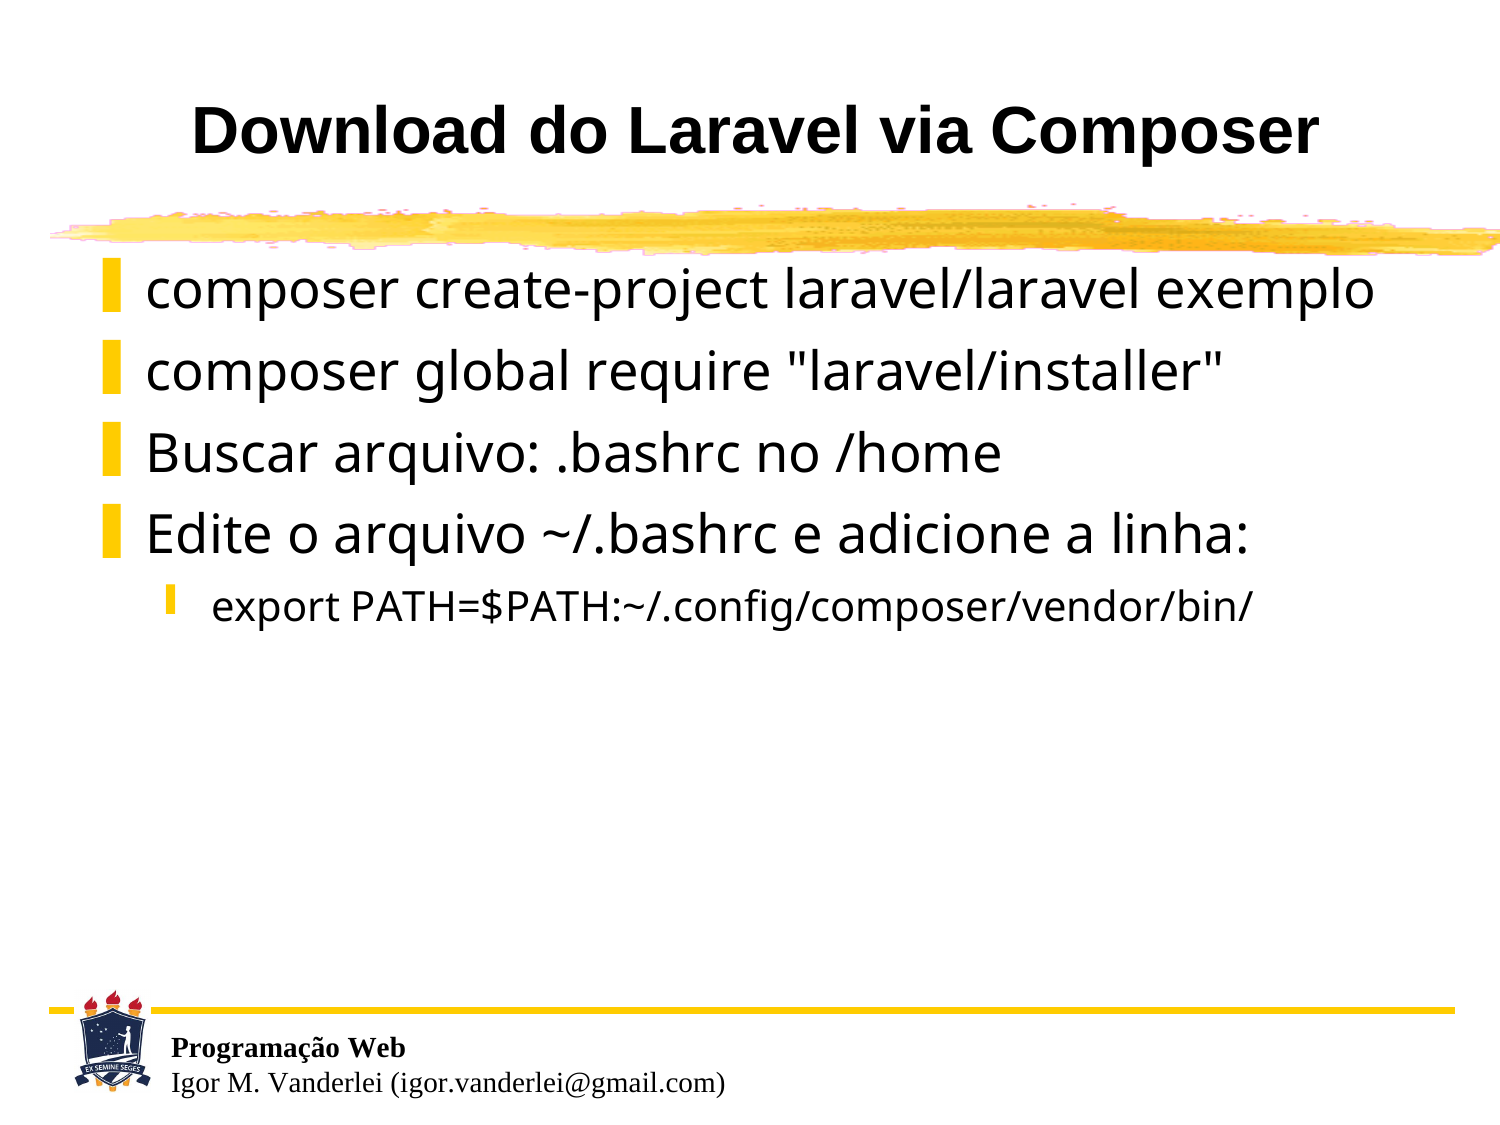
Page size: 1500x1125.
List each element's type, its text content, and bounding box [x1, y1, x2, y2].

title Download do Laravel via Composer [24, 54, 1488, 175]
picture [50, 198, 1500, 267]
list composer create-project laravel/laravel exemplo composer global require "laravel/installer" Buscar arquivo: .bashrc no /home Edite o arquivo ~/.bashrc e adicione a linha: export PATH=$PATH:~/.config/composer/vendor/bin/ [74, 246, 1417, 990]
picture [74, 990, 151, 1093]
